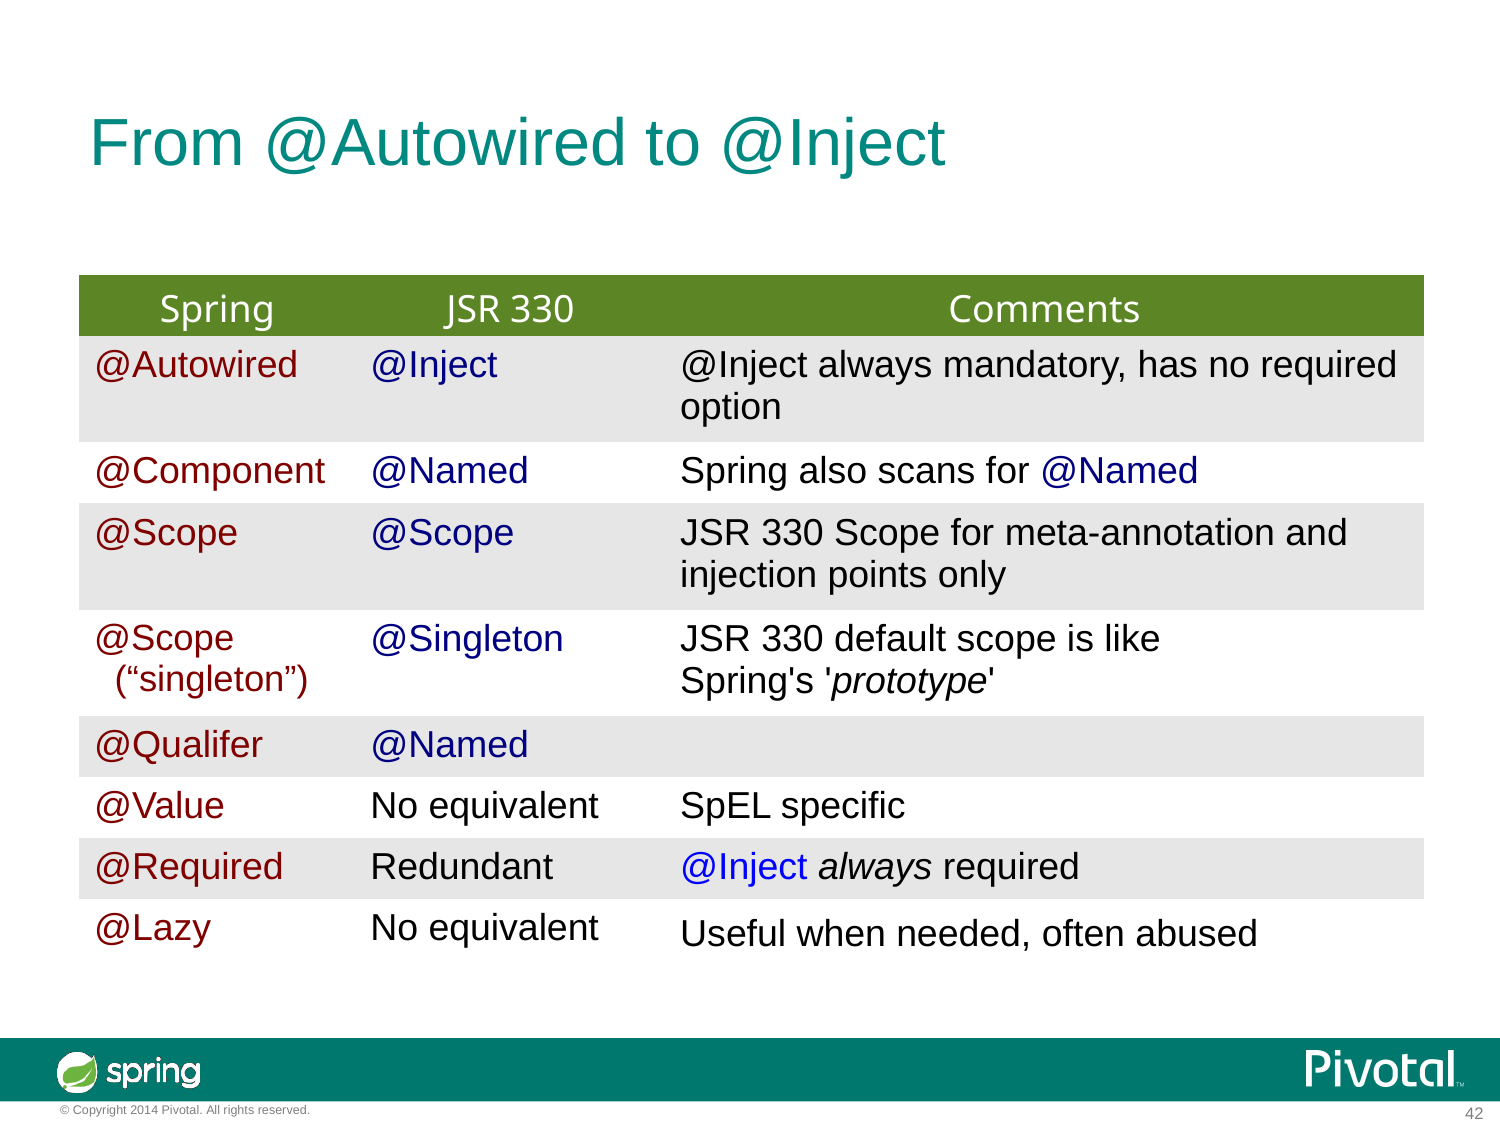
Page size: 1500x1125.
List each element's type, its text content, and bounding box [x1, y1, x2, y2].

table_cell Spring also scans for @Named [665, 442, 1424, 503]
table_cell @Autowired [79, 336, 356, 442]
table_cell SpEL specific [665, 777, 1424, 838]
table_cell JSR 330 default scope is like Spring's 'prototype' [665, 610, 1424, 716]
table_cell @Value [79, 777, 356, 838]
title From @Autowired to @Inject [75, 45, 1426, 233]
table_cell @Named [356, 442, 665, 503]
table_cell @Qualifer [79, 716, 356, 777]
table_header Comments [665, 275, 1424, 336]
table_cell Useful when needed, often abused [665, 899, 1424, 960]
table_cell @Scope [356, 503, 665, 610]
table_cell @Scope (“singleton”) [79, 610, 356, 716]
table_cell JSR 330 Scope for meta-annotation and injection points only [665, 503, 1424, 610]
table_cell @Named [356, 716, 665, 777]
table_cell @Inject always mandatory, has no required option [665, 336, 1424, 442]
table_cell @Lazy [79, 899, 356, 960]
table_cell No equivalent [356, 777, 665, 838]
table_cell @Required [79, 838, 356, 899]
table_cell @Singleton [356, 610, 665, 716]
table_cell [665, 716, 1424, 777]
table_cell Redundant [356, 838, 665, 899]
table_cell @Component [79, 442, 356, 503]
table_cell No equivalent [356, 899, 665, 960]
table_header Spring [79, 275, 356, 336]
table_cell @Inject always required [665, 838, 1424, 899]
picture [32, 1041, 210, 1103]
table_cell @Scope [79, 503, 356, 610]
picture [1306, 1050, 1464, 1087]
table_cell @Inject [356, 336, 665, 442]
table_header JSR 330 [356, 275, 665, 336]
